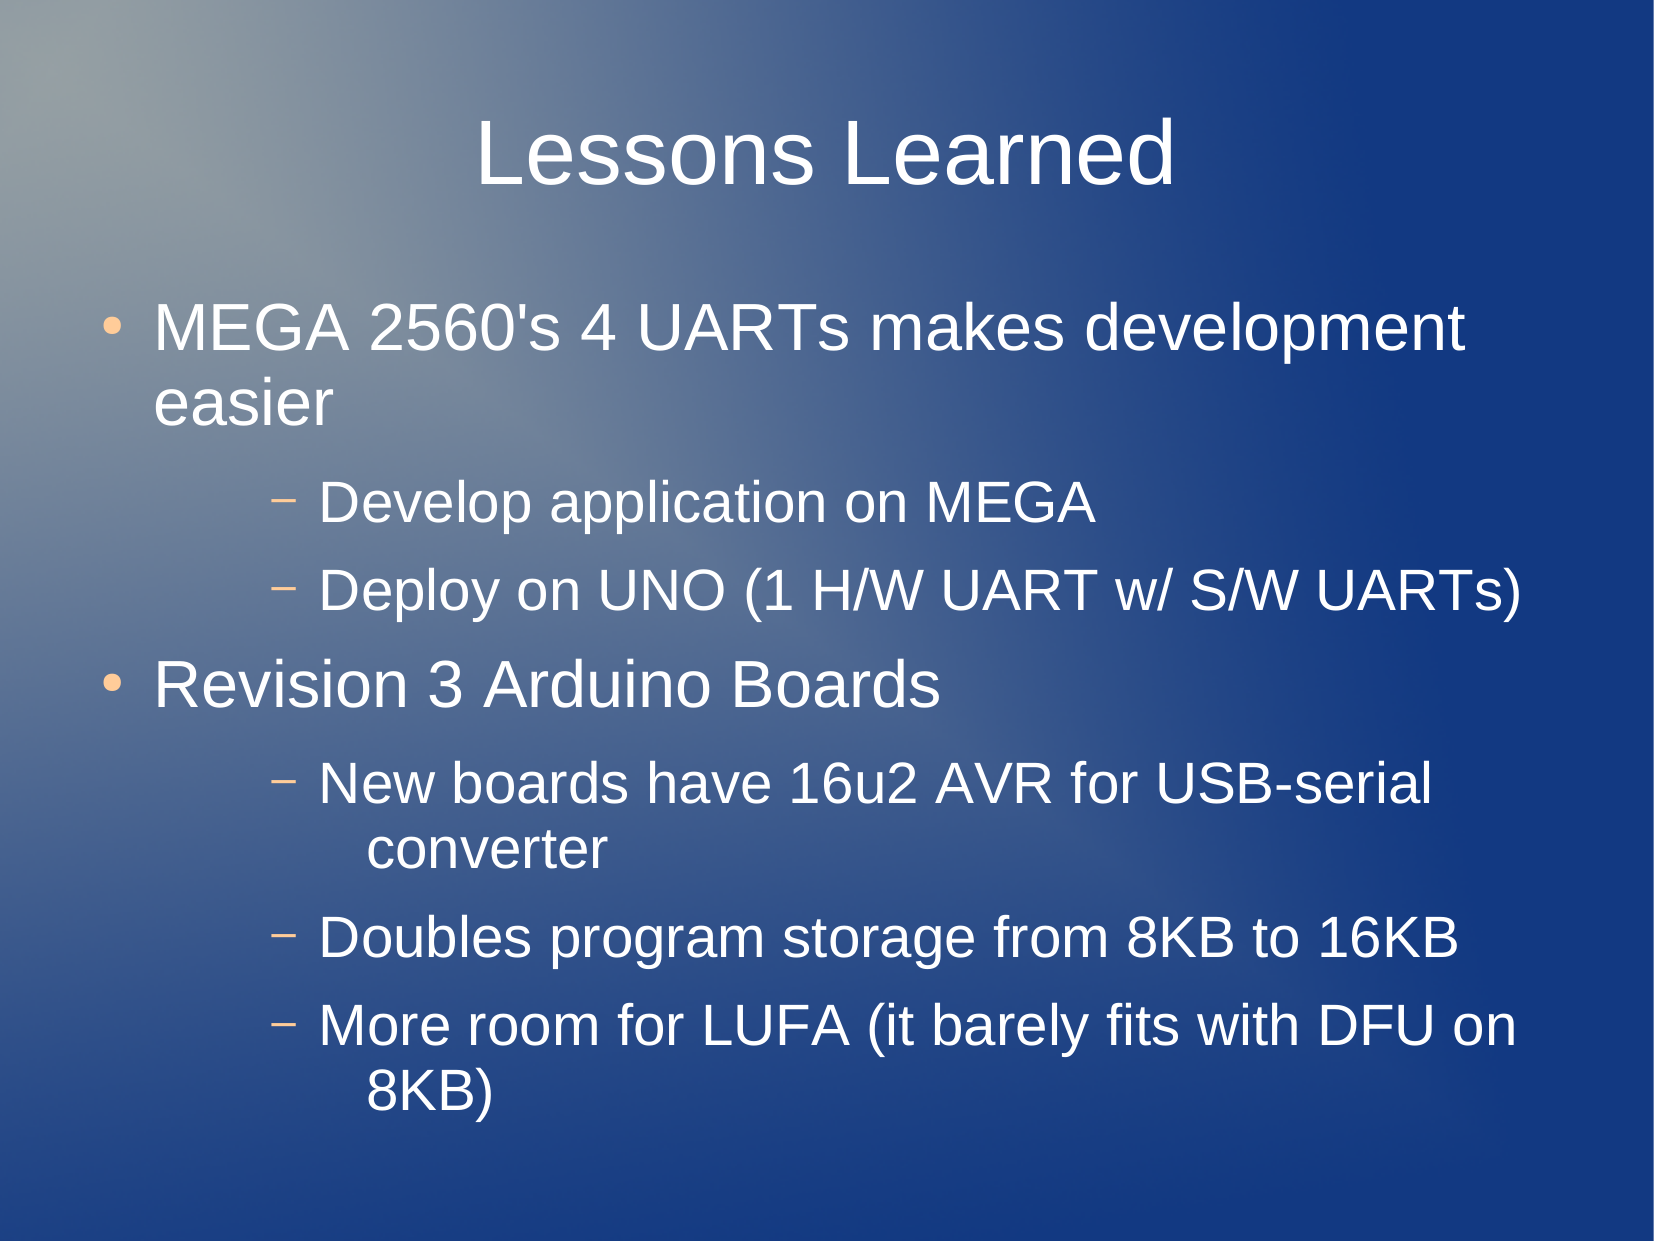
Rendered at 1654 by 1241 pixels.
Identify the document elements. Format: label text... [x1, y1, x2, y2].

list MEGA 2560's 4 UARTs makes development easier Develop application on MEGA Deploy on UNO (1 H/W UART w/ S/W UARTs) Revision 3 Arduino Boards New boards have 16u2 AVR for USB-serial converter Doubles program storage from 8KB to 16KB More room for LUFA (it barely fits with DFU on 8KB) [82, 290, 1571, 1124]
picture [0, 0, 1654, 1241]
title Lessons Learned [82, 49, 1571, 257]
